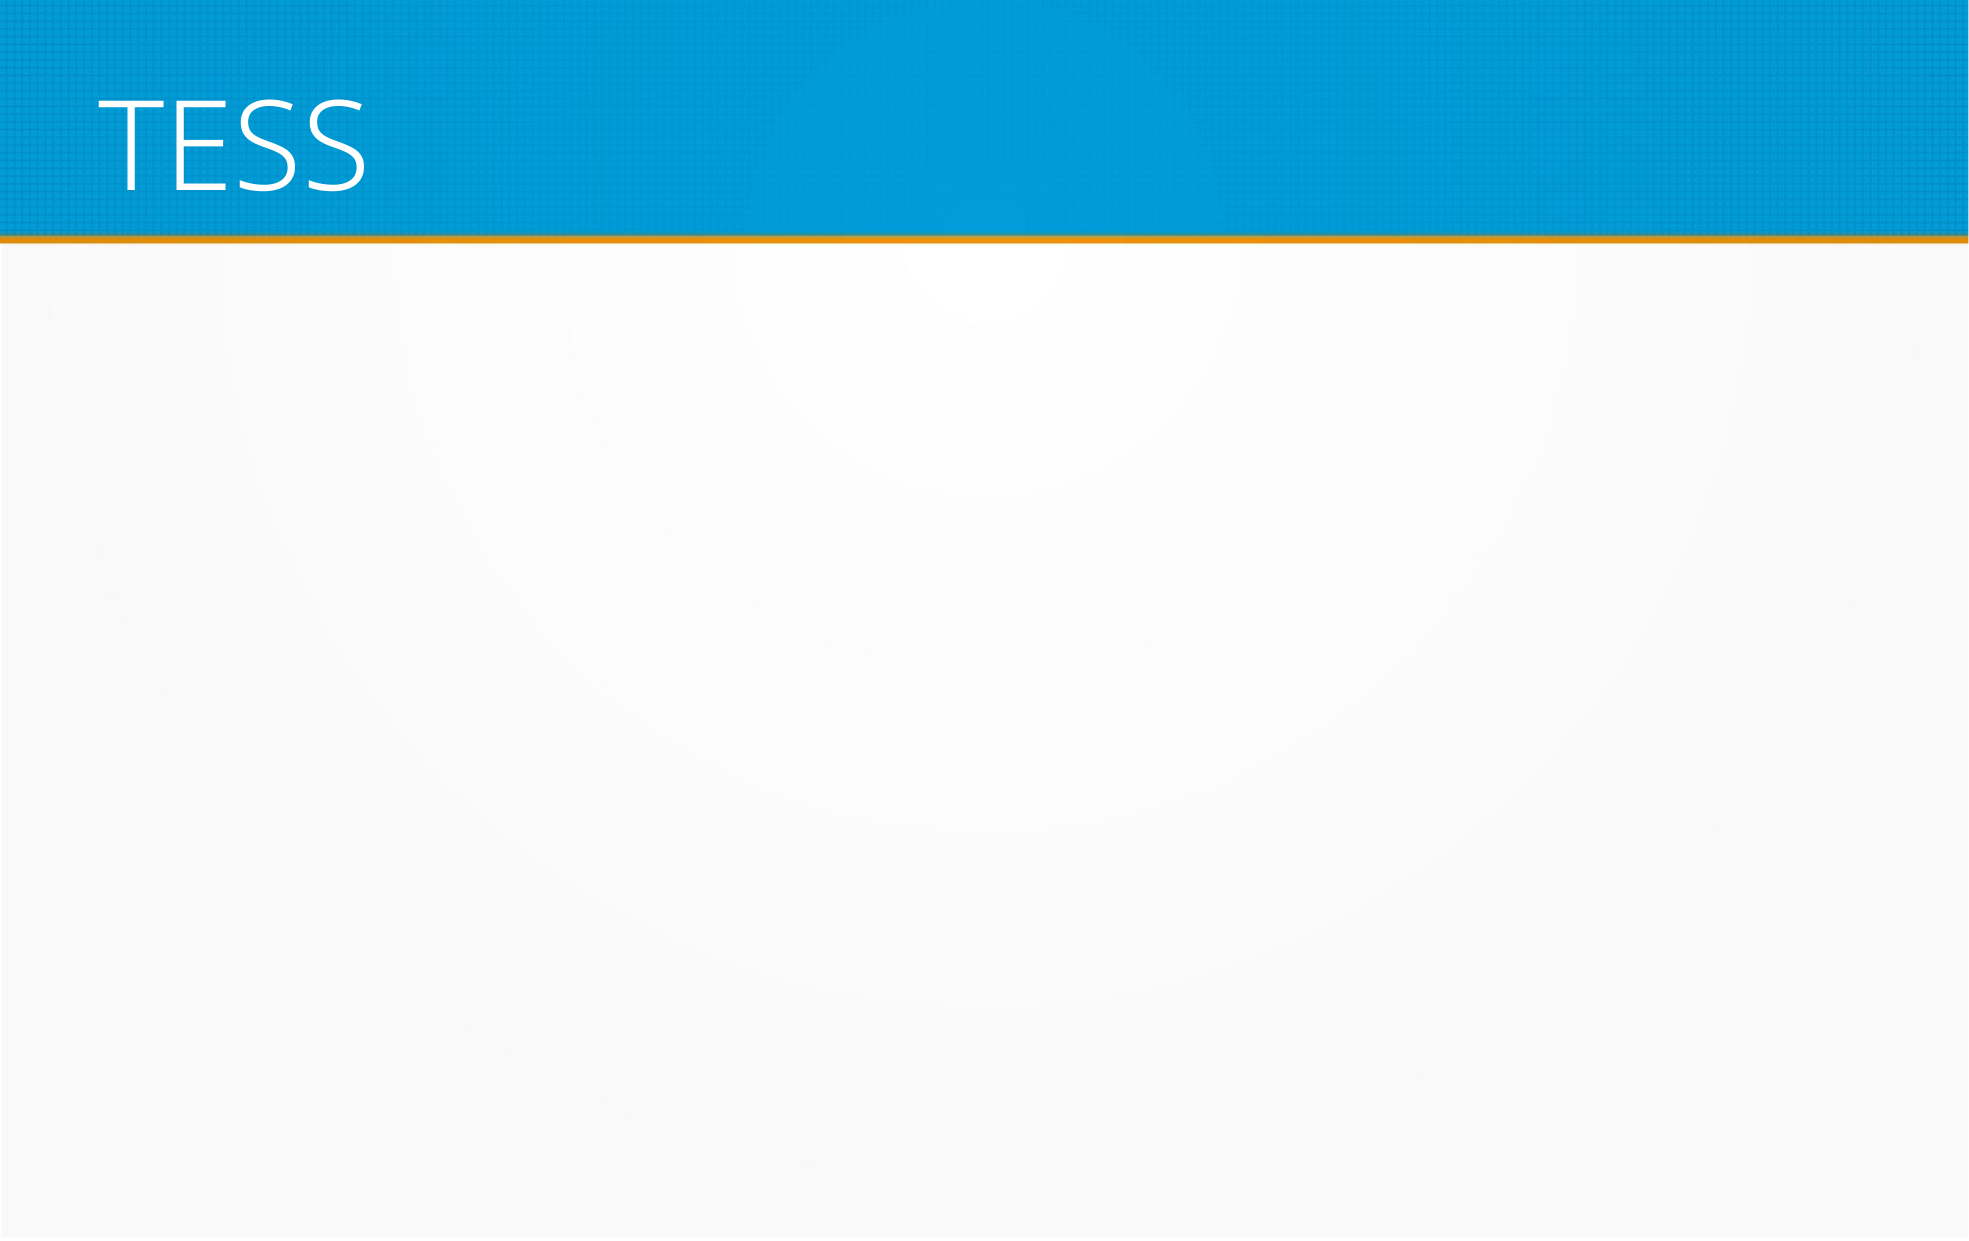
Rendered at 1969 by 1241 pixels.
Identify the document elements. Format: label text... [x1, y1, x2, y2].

picture [0, 233, 1969, 1241]
title TESS [98, 19, 1870, 227]
